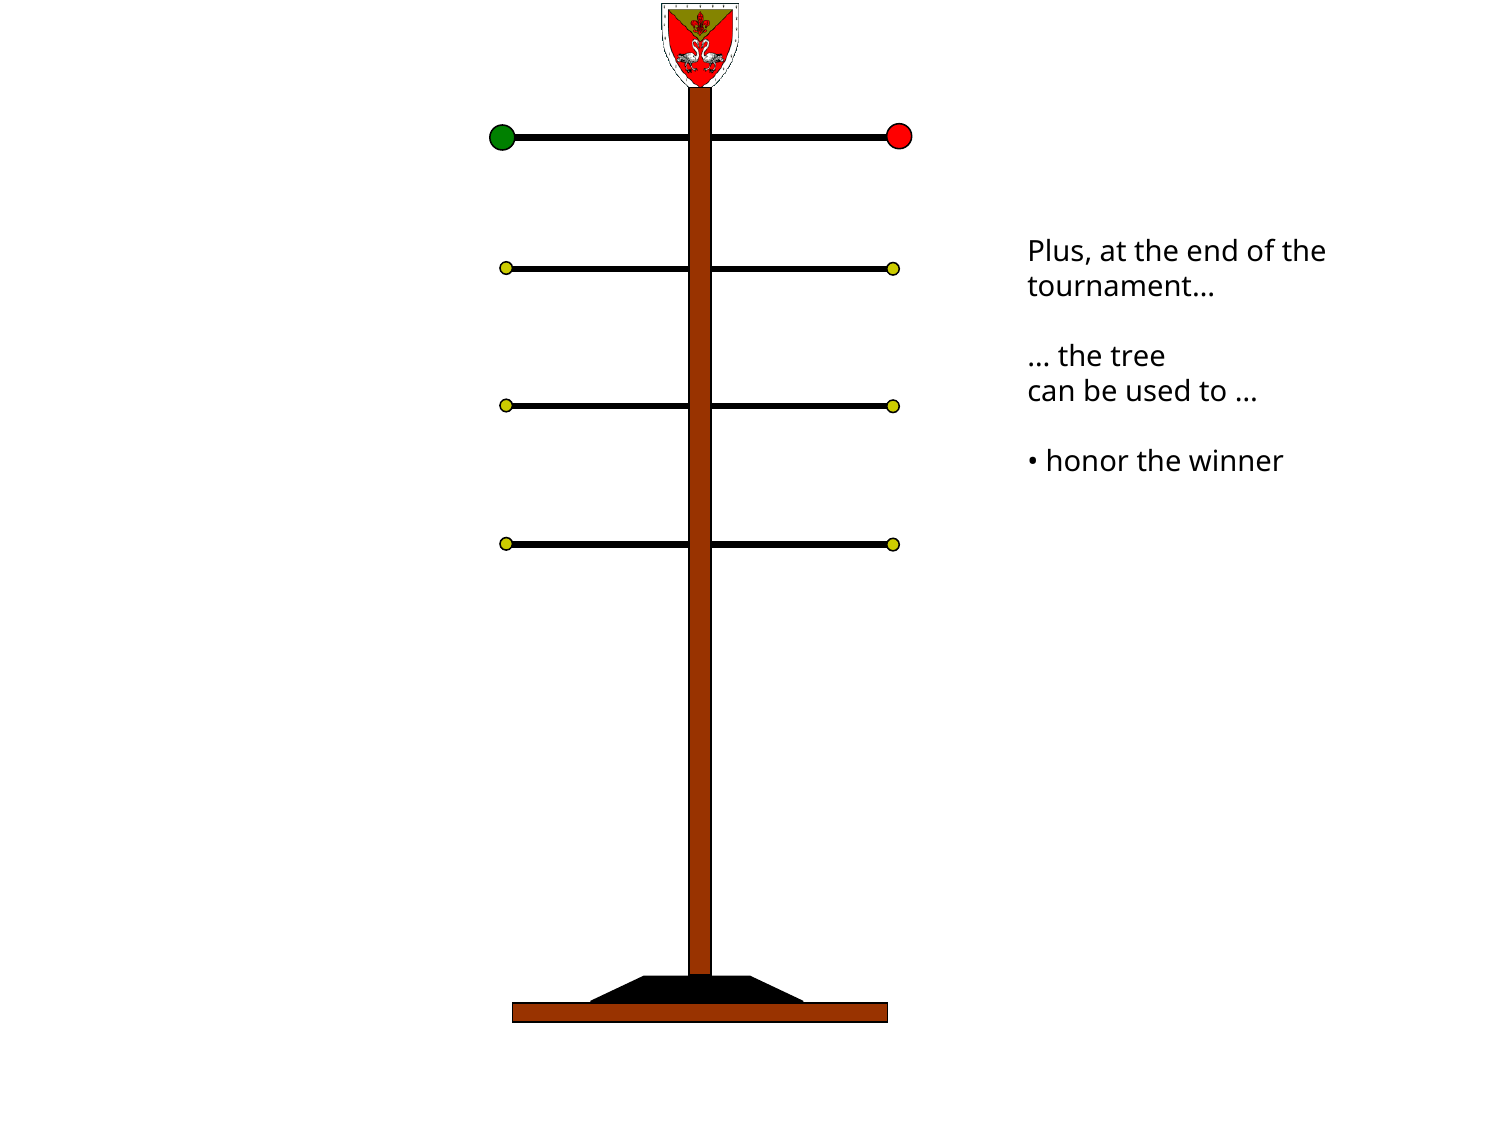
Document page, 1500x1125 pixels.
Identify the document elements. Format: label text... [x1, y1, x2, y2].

text_box [886, 123, 912, 149]
text_box [499, 399, 513, 412]
picture [658, 0, 744, 100]
text_box [590, 87, 804, 1002]
text_box [886, 538, 900, 551]
text_box [886, 262, 900, 276]
text_box [499, 261, 513, 275]
text_box [512, 1003, 888, 1022]
text_box [499, 537, 513, 551]
text_box Plus, at the end of the tournament… … the tree can be used to … honor the winner [1012, 224, 1350, 521]
text_box [489, 124, 515, 150]
text_box [886, 399, 900, 413]
